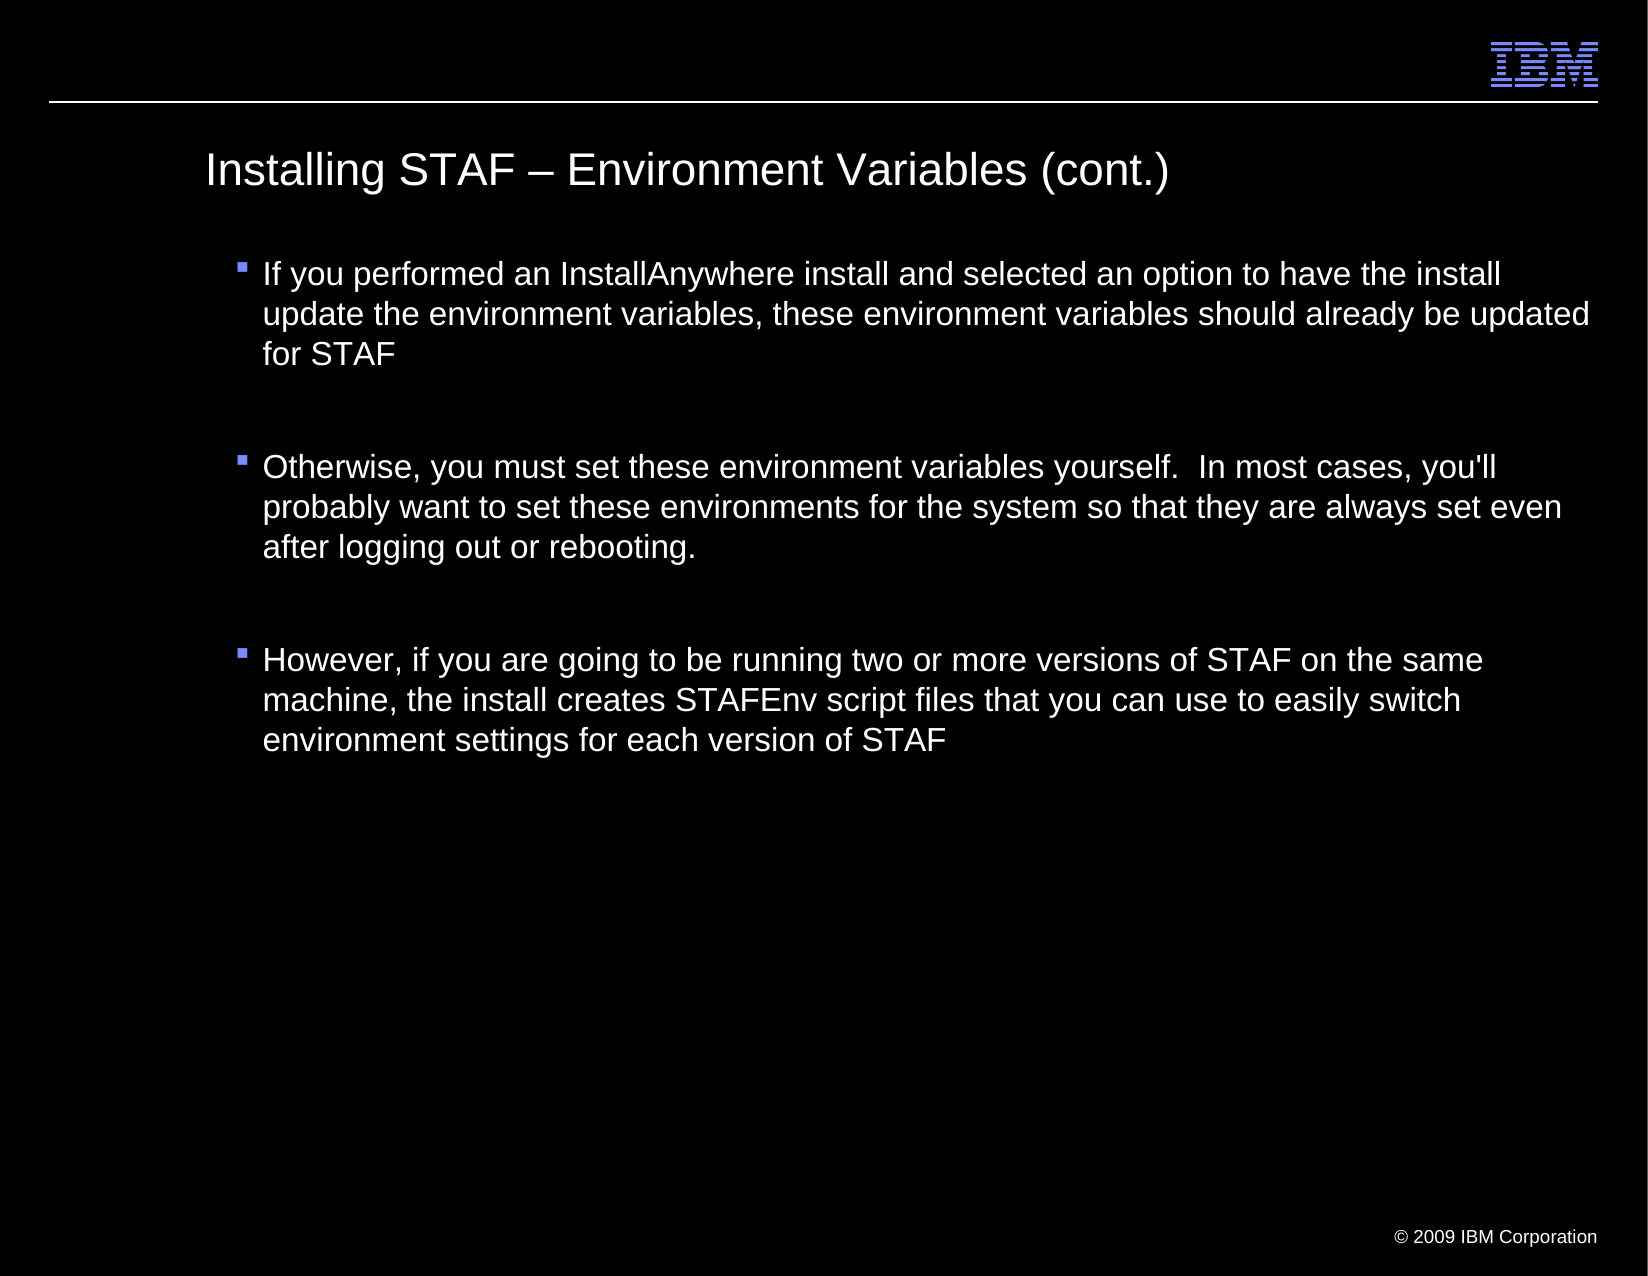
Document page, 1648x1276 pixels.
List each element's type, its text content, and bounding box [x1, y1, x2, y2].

picture [1491, 42, 1598, 87]
text_box If you performed an InstallAnywhere install and selected an option to have the install update the environment variables, these environment variables should already be updated for STAF Otherwise, you must set these environment variables yourself. In most cases, you'll probably want to set these environments for the system so that they are always set even after logging out or rebooting. However, if you are going to be running two or more versions of STAF on the same machine, the install creates STAFEnv script files that you can use to easily switch environment settings for each version of STAF [235, 252, 1599, 758]
title Installing STAF – Environment Variables (cont.) [188, 137, 1648, 231]
